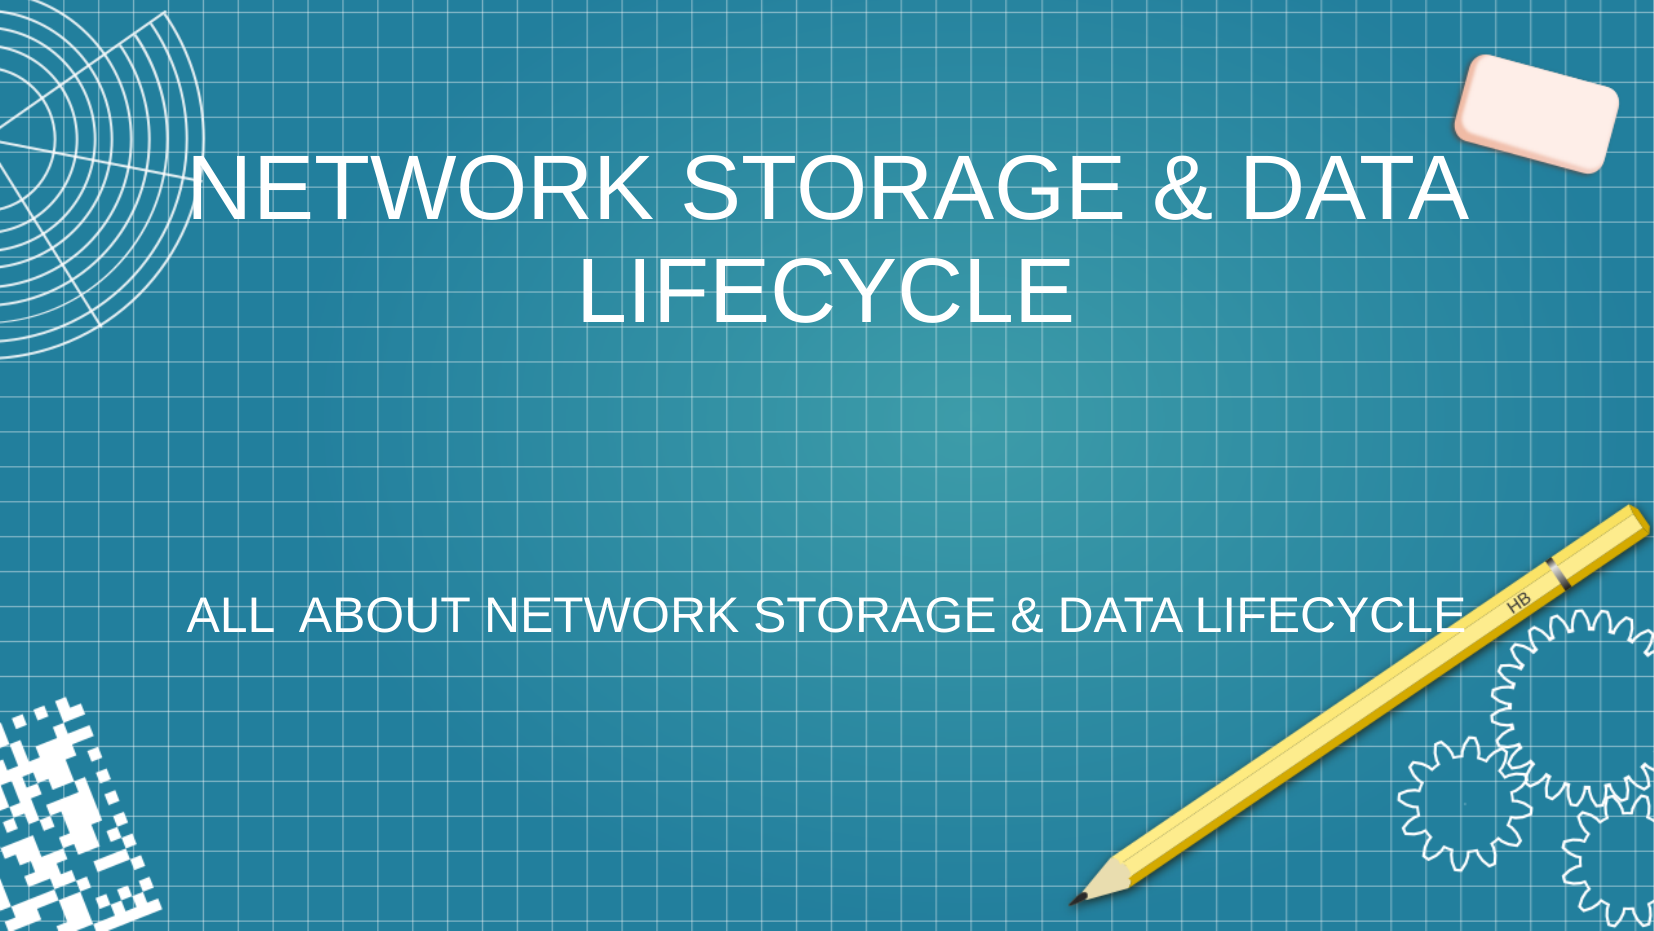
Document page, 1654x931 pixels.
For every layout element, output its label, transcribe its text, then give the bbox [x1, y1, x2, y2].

title NETWORK STORAGE & DATA LIFECYCLE [82, 132, 1571, 346]
picture [0, 0, 1654, 931]
subtitle ALL ABOUT NETWORK STORAGE & DATA LIFECYCLE [82, 389, 1571, 842]
